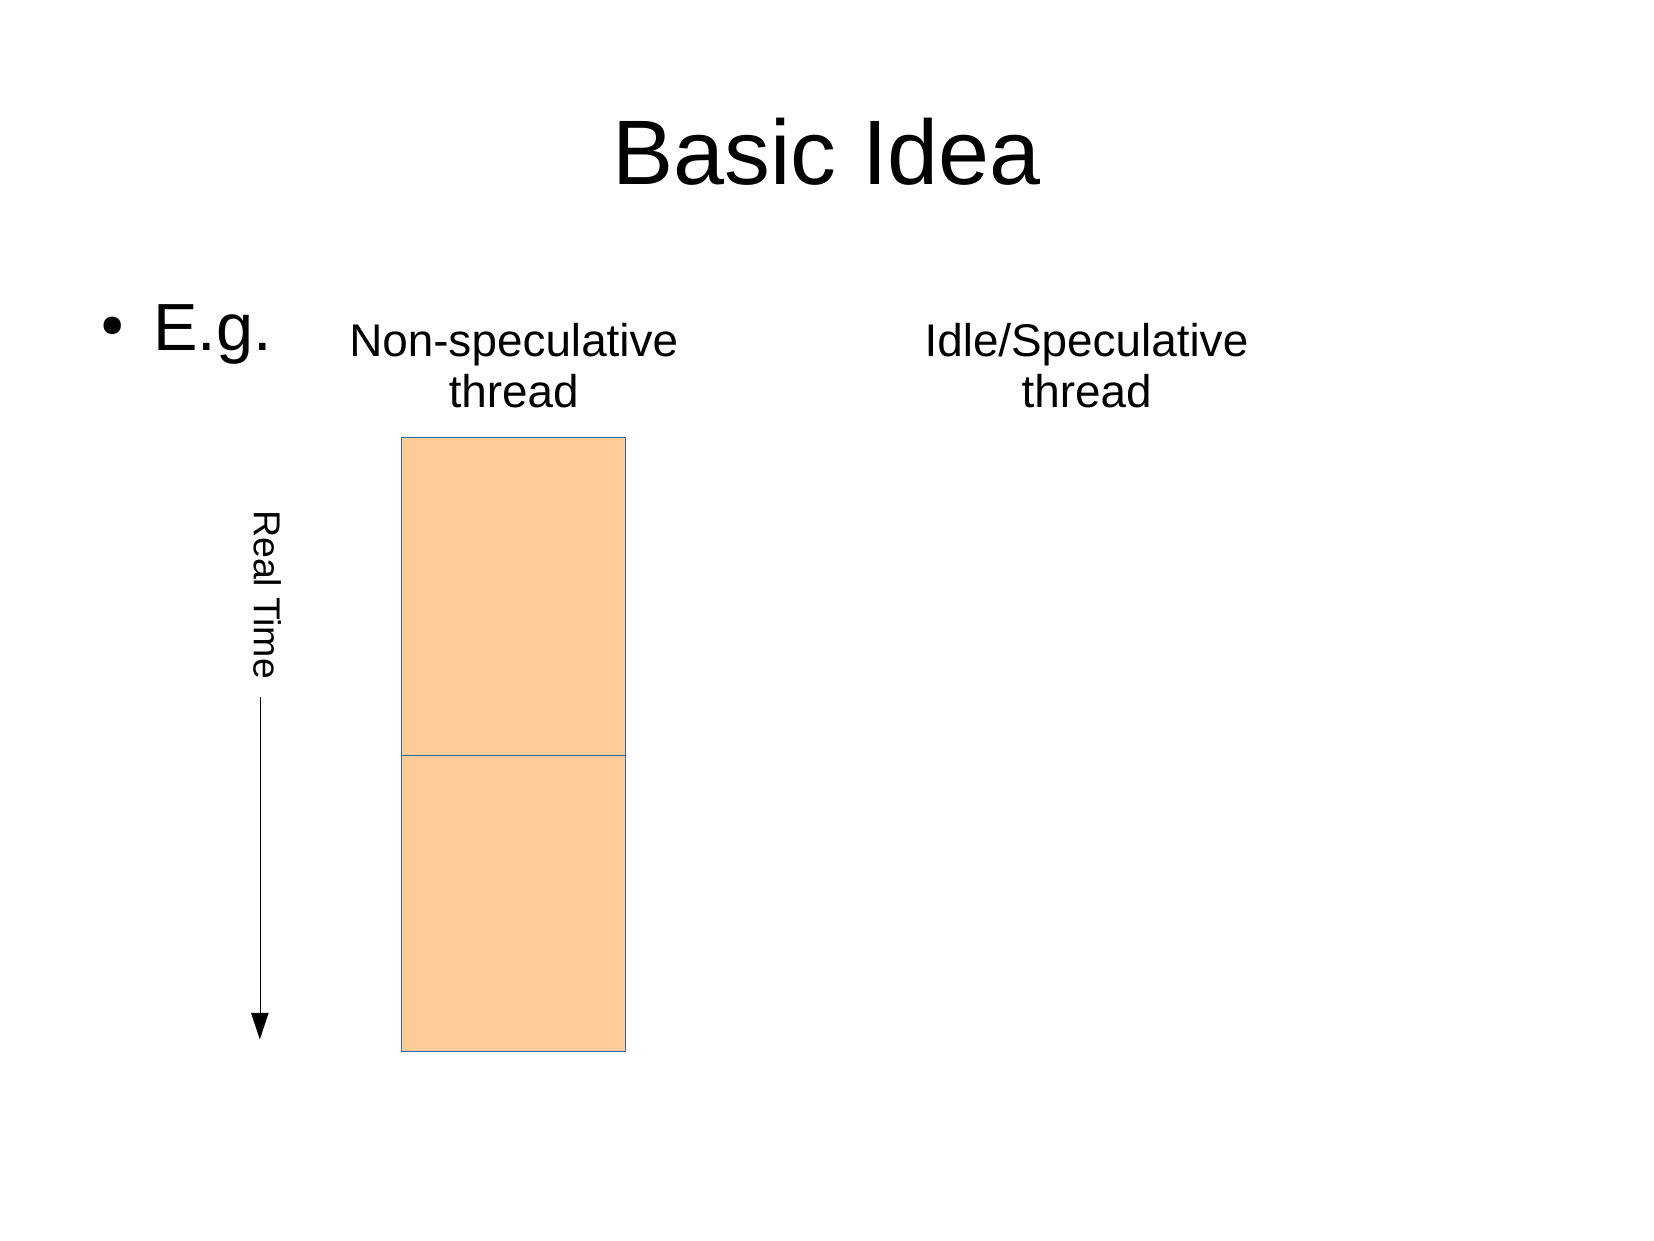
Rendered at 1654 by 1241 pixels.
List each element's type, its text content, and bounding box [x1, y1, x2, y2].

list E.g. [82, 290, 1571, 1010]
text_box Non-speculative thread [330, 307, 697, 476]
title Basic Idea [82, 49, 1571, 257]
text_box Idle/Speculative thread [909, 307, 1264, 425]
text_box [401, 476, 626, 1052]
text_box Real Time [195, 495, 296, 698]
